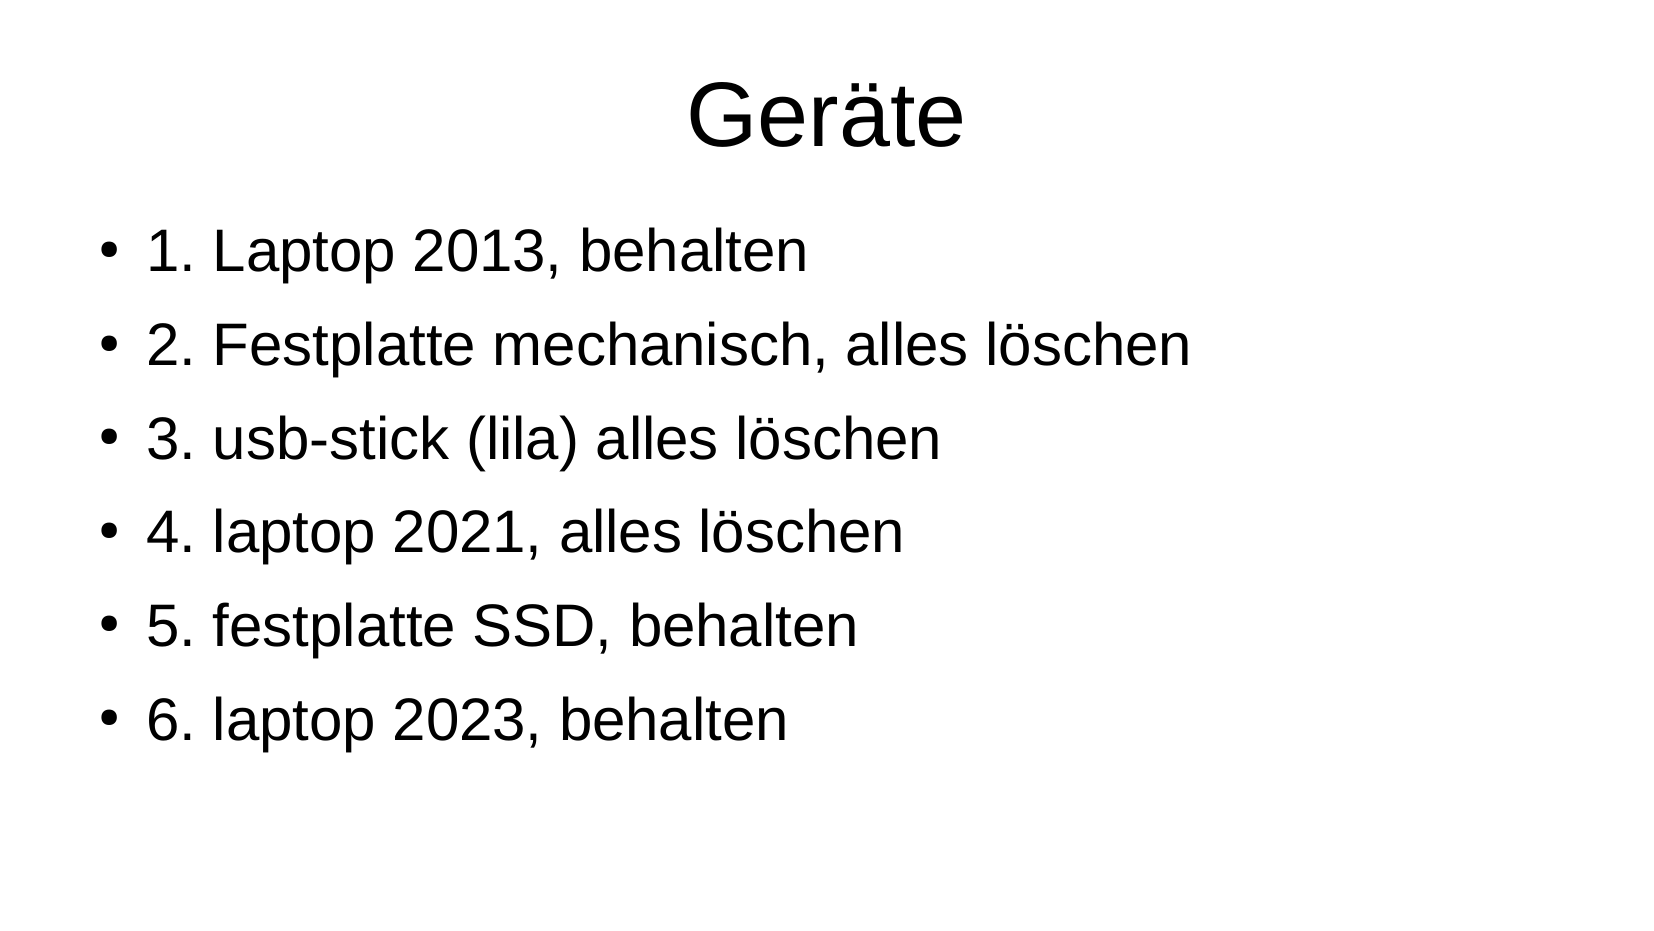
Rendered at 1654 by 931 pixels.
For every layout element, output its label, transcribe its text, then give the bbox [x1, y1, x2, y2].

list 1. Laptop 2013, behalten 2. Festplatte mechanisch, alles löschen 3. usb-stick (lila) alles löschen 4. laptop 2021, alles löschen 5. festplatte SSD, behalten 6. laptop 2023, behalten [82, 217, 1571, 758]
title Geräte [82, 37, 1571, 193]
